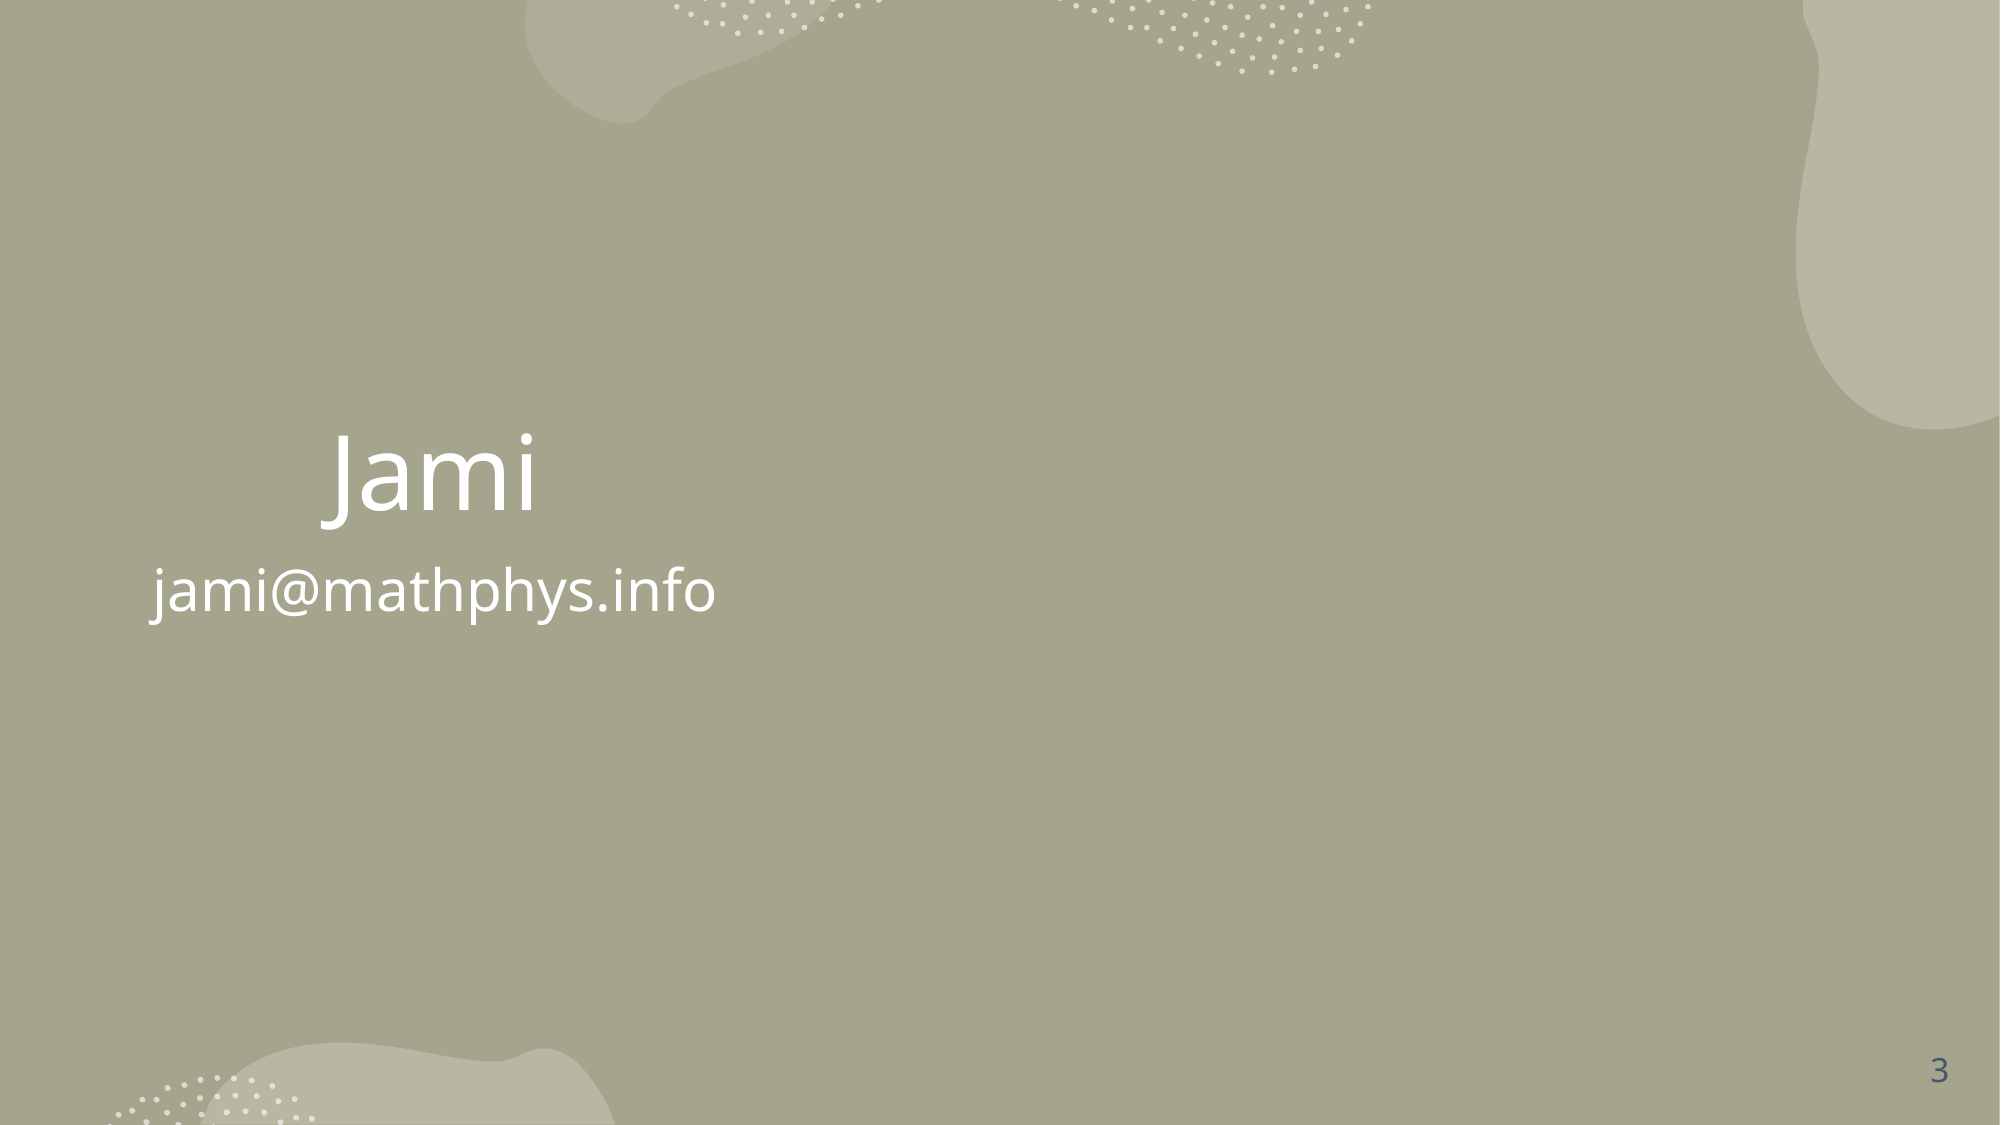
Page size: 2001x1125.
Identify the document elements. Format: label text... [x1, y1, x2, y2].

list Jami jami@mathphys.info [137, 413, 1863, 1014]
text_box [1887, 1019, 1993, 1125]
